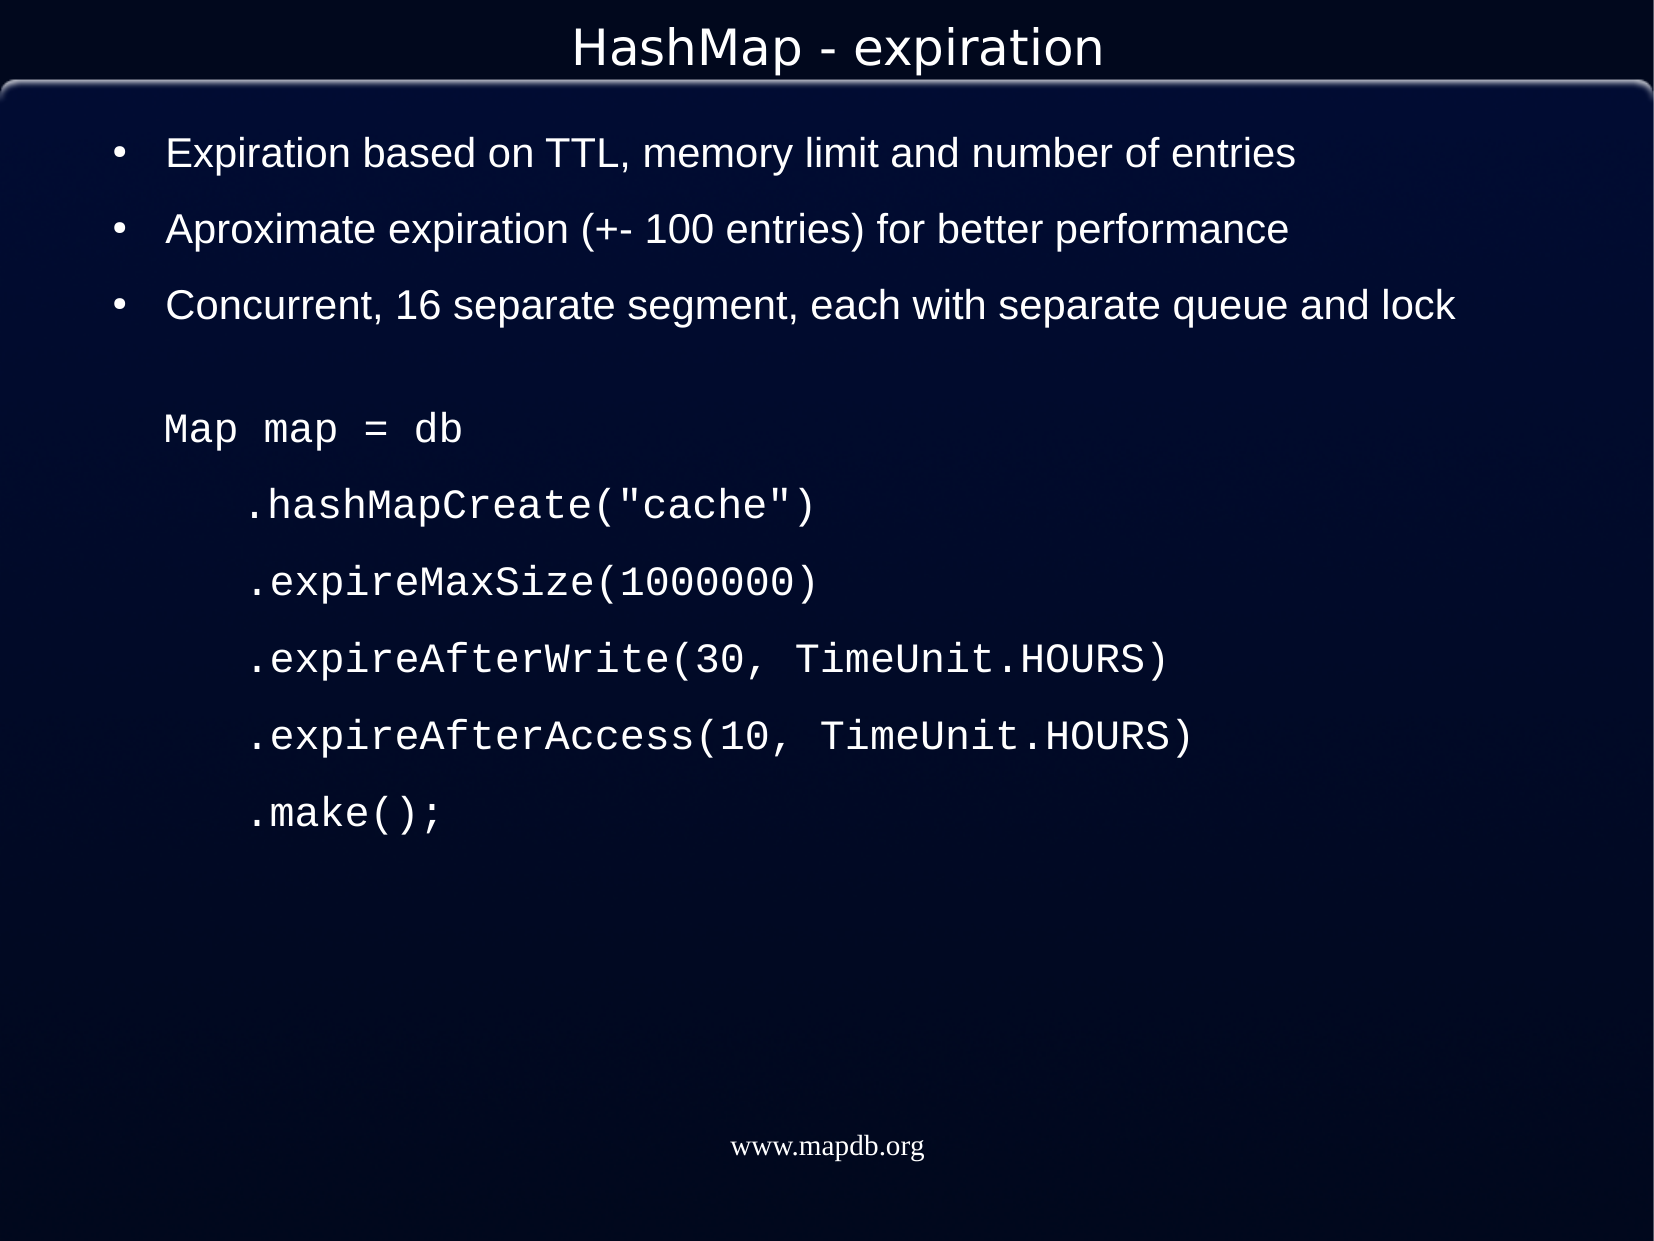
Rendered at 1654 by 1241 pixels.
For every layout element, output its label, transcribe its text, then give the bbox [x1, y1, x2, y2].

title HashMap - expiration [94, 13, 1583, 83]
picture [0, 0, 1654, 1241]
list Expiration based on TTL, memory limit and number of entries Aproximate expiration (+- 100 entries) for better performance Concurrent, 16 separate segment, each with separate queue and lock Map map = db .hashMapCreate("cache") .expireMaxSize(1000000) .expireAfterWrite(30, TimeUnit.HOURS) .expireAfterAccess(10, TimeUnit.HOURS) .make(); [94, 129, 1583, 850]
